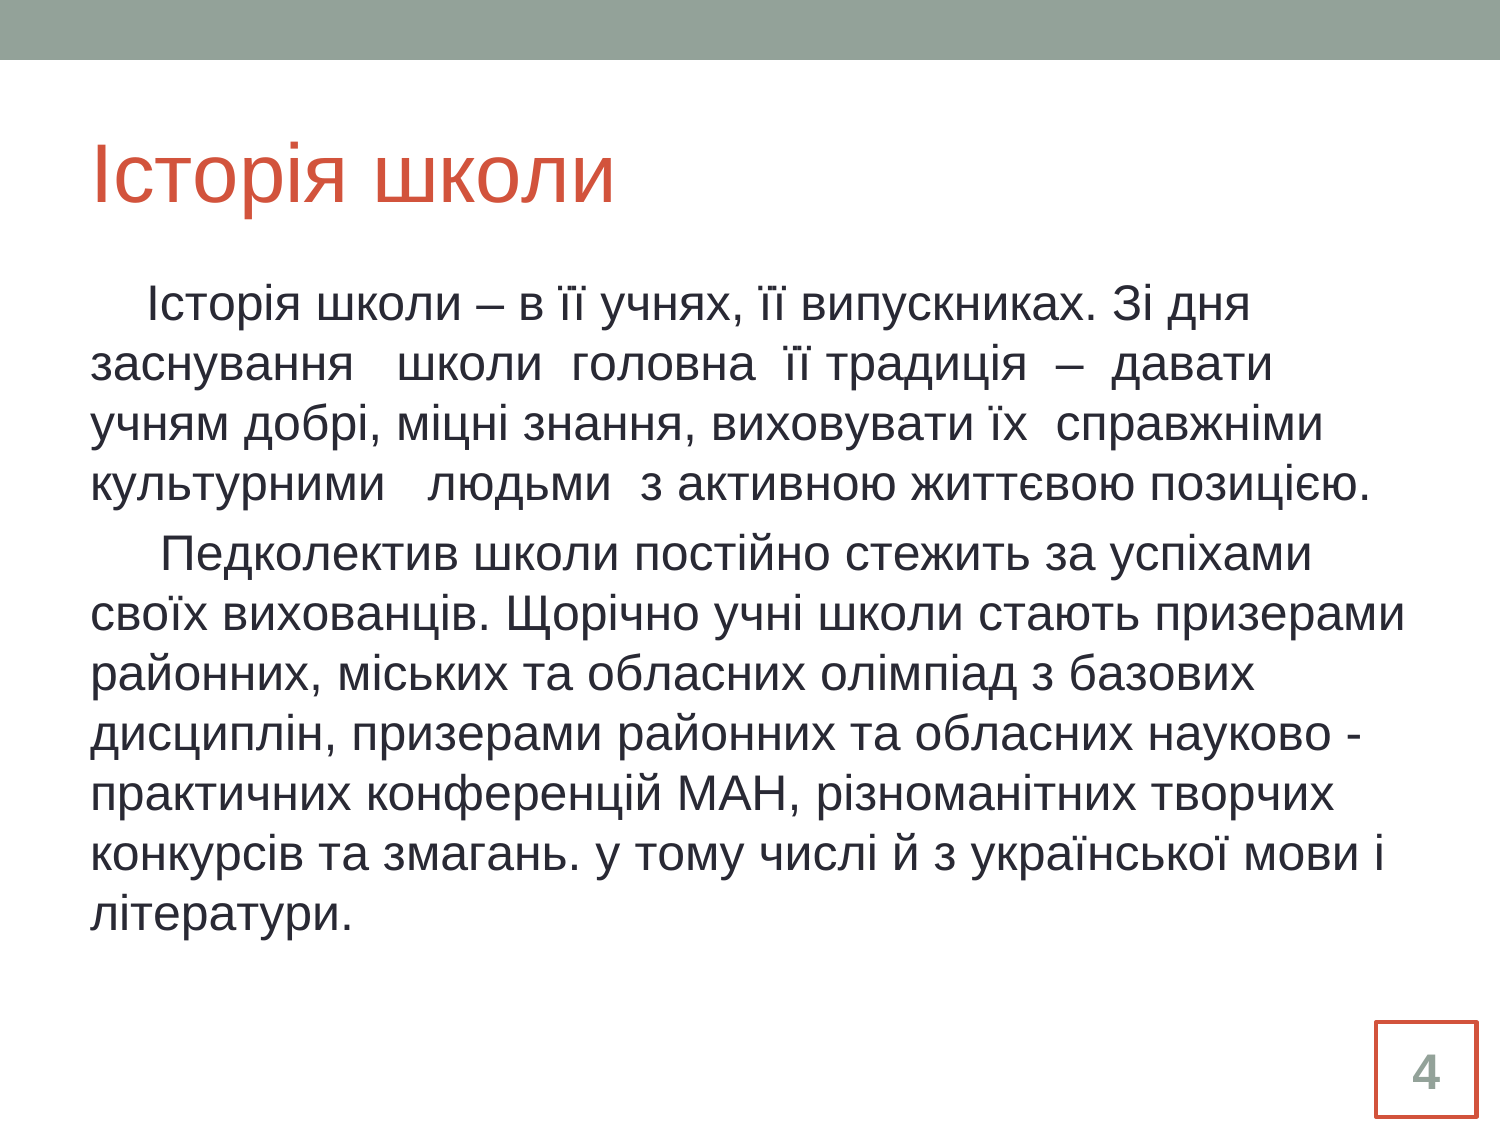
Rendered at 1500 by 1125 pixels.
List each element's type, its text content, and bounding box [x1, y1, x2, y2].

title Історія школи [75, 87, 1426, 251]
text_box 4 [1376, 1022, 1476, 1117]
list Історія школи – в її учнях, її випускниках. Зі дня заснування школи головна її традиція – давати учням добрі, міцні знання, виховувати їх справжніми культурними людьми з активною життєвою позицією. Педколектив школи постійно стежить за успіхами своїх вихованців. Щорічно учні школи стають призерами районних, міських та обласних олімпіад з базових дисциплін, призерами районних та обласних науково - практичних конференцій МАН, різноманітних творчих конкурсів та змагань. у тому числі й з української мови і літератури. [75, 262, 1426, 1063]
